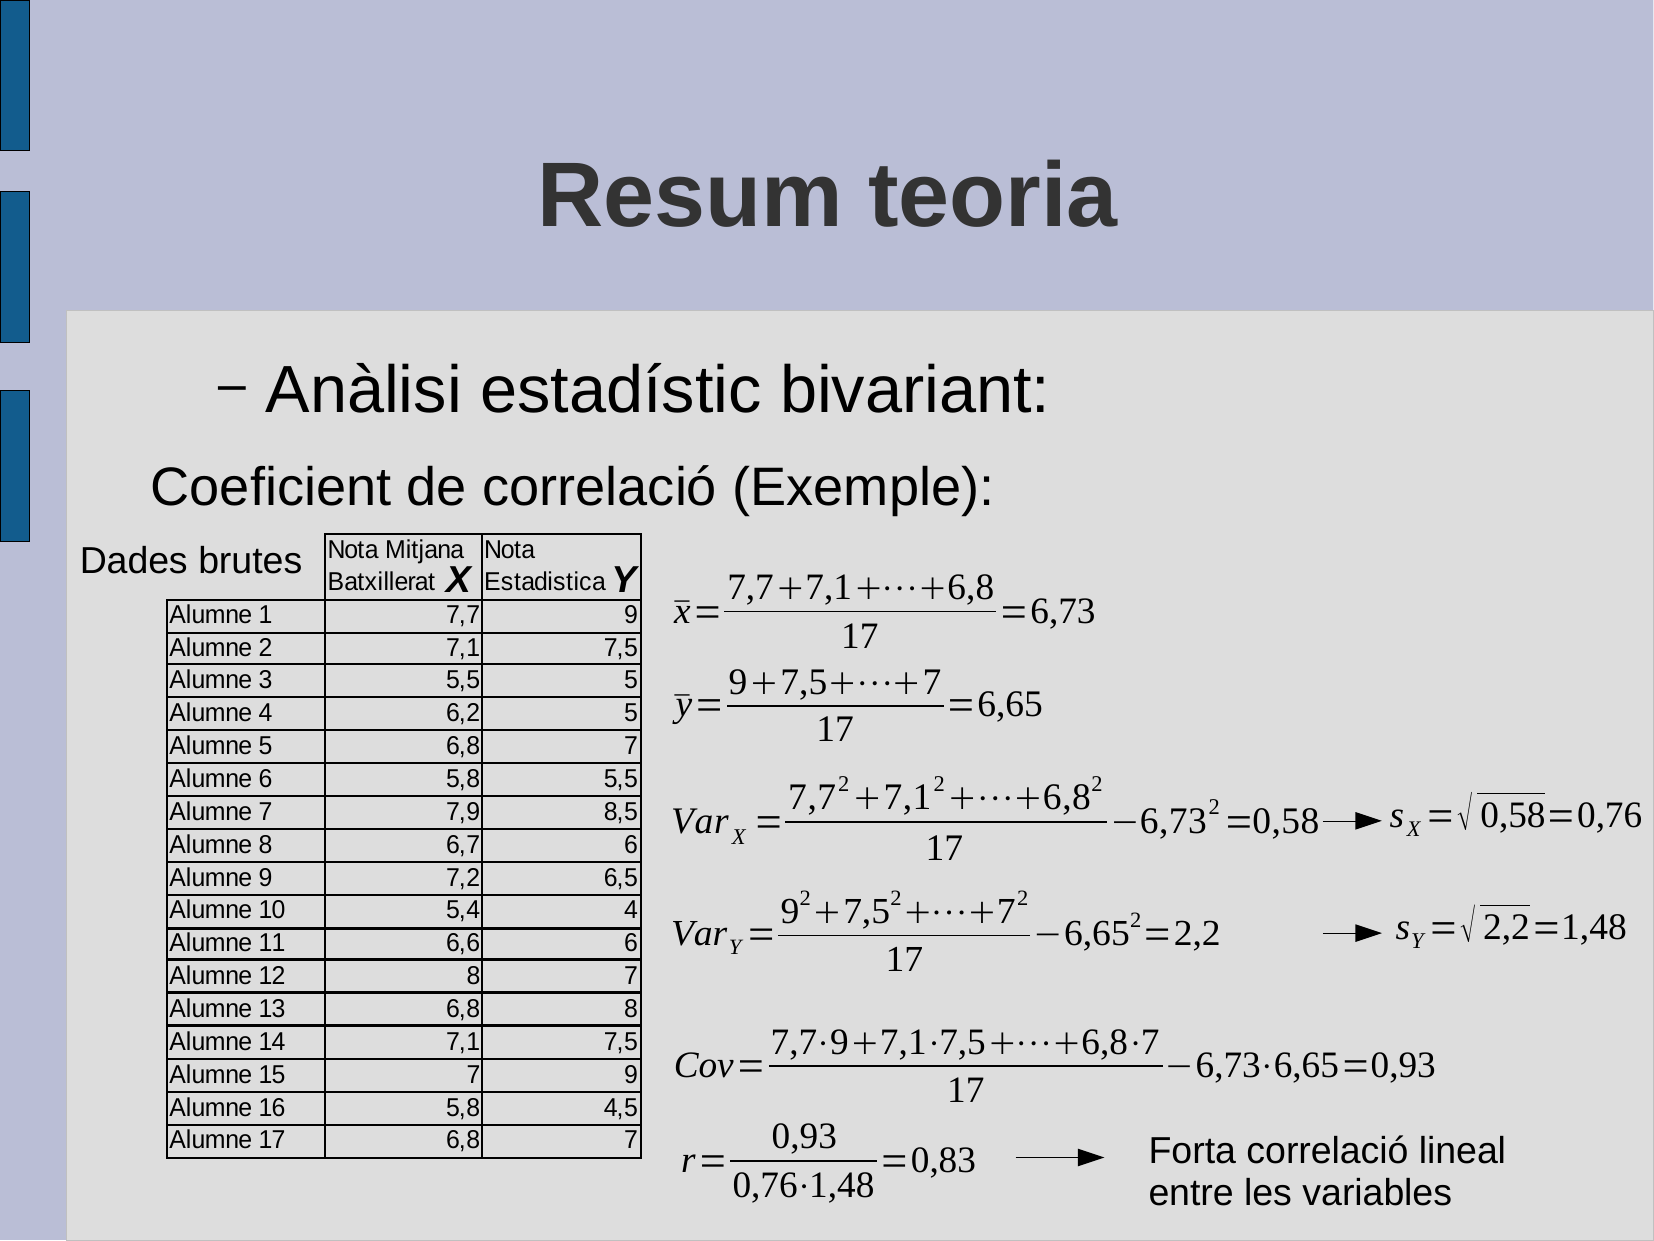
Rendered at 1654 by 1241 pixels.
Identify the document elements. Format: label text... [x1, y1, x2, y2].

chart [164, 531, 643, 1161]
chart [667, 1021, 1443, 1113]
chart [664, 566, 1102, 658]
chart [1381, 791, 1649, 843]
chart [664, 885, 1227, 980]
text_box X [431, 551, 520, 610]
text_box Y [596, 551, 686, 610]
chart [664, 661, 1049, 750]
chart [1387, 903, 1634, 954]
text_box Anàlisi estadístic bivariant: [124, 352, 1565, 443]
text_box Dades brutes [64, 532, 420, 590]
title Resum teoria [121, 91, 1534, 299]
chart [664, 767, 1327, 870]
text_box Coeficient de correlació (Exemple): [118, 448, 1654, 525]
chart [673, 1116, 983, 1207]
text_box Forta correlació lineal entre les variables [1133, 1122, 1607, 1221]
